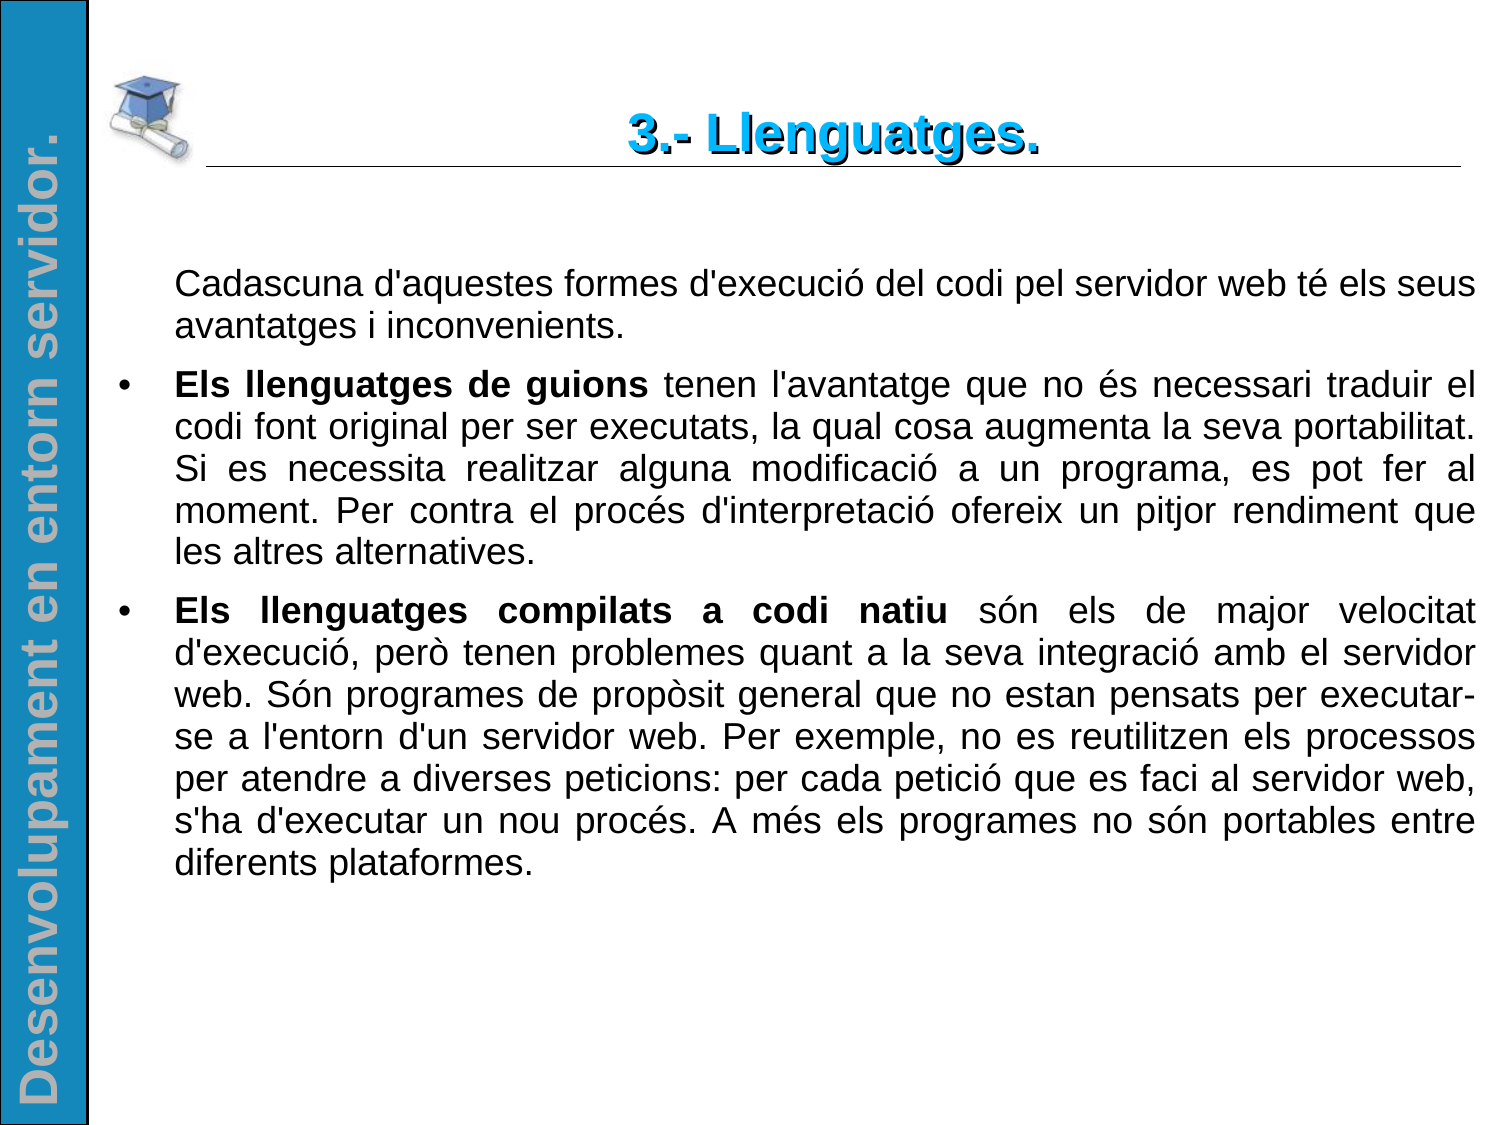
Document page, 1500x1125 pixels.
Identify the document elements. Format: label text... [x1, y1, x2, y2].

list Cadascuna d'aquestes formes d'execució del codi pel servidor web té els seus avantatges i inconvenients. Els llenguatges de guions tenen l'avantatge que no és necessari traduir el codi font original per ser executats, la qual cosa augmenta la seva portabilitat. Si es necessita realitzar alguna modificació a un programa, es pot fer al moment. Per contra el procés d'interpretació ofereix un pitjor rendiment que les altres alternatives. Els llenguatges compilats a codi natiu són els de major velocitat d'execució, però tenen problemes quant a la seva integració amb el servidor web. Són programes de propòsit general que no estan pensats per executar-se a l'entorn d'un servidor web. Per exemple, no es reutilitzen els processos per atendre a diverses peticions: per cada petició que es faci al servidor web, s'ha d'executar un nou procés. A més els programes no són portables entre diferents plataformes. [118, 262, 1477, 1006]
title 3.- Llenguatges. [206, 88, 1447, 178]
picture [93, 61, 206, 174]
